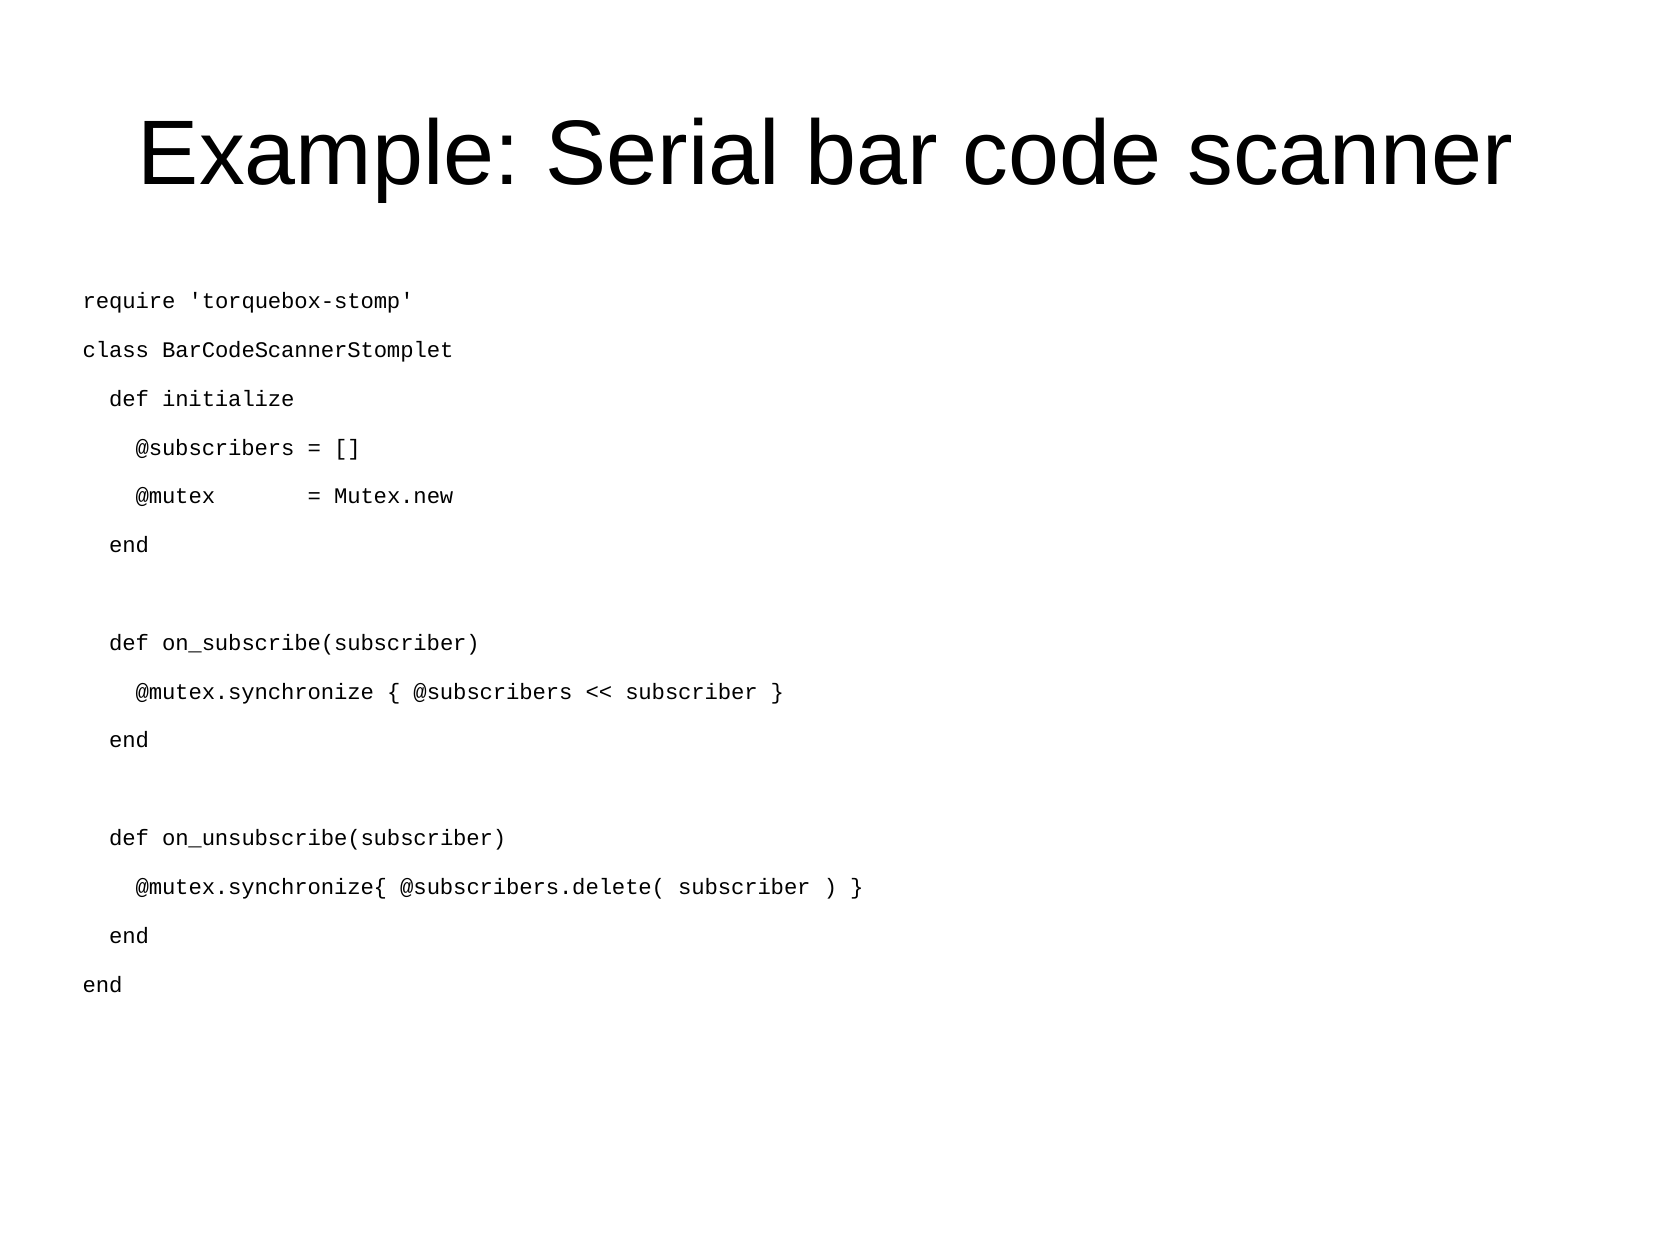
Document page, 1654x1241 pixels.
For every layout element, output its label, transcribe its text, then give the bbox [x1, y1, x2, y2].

title Example: Serial bar code scanner [82, 49, 1571, 257]
list require 'torquebox-stomp' class BarCodeScannerStomplet def initialize @subscribers = [] @mutex = Mutex.new end def on_subscribe(subscriber) @mutex.synchronize { @subscribers << subscriber } end def on_unsubscribe(subscriber) @mutex.synchronize{ @subscribers.delete( subscriber ) } end end [82, 290, 1571, 1010]
